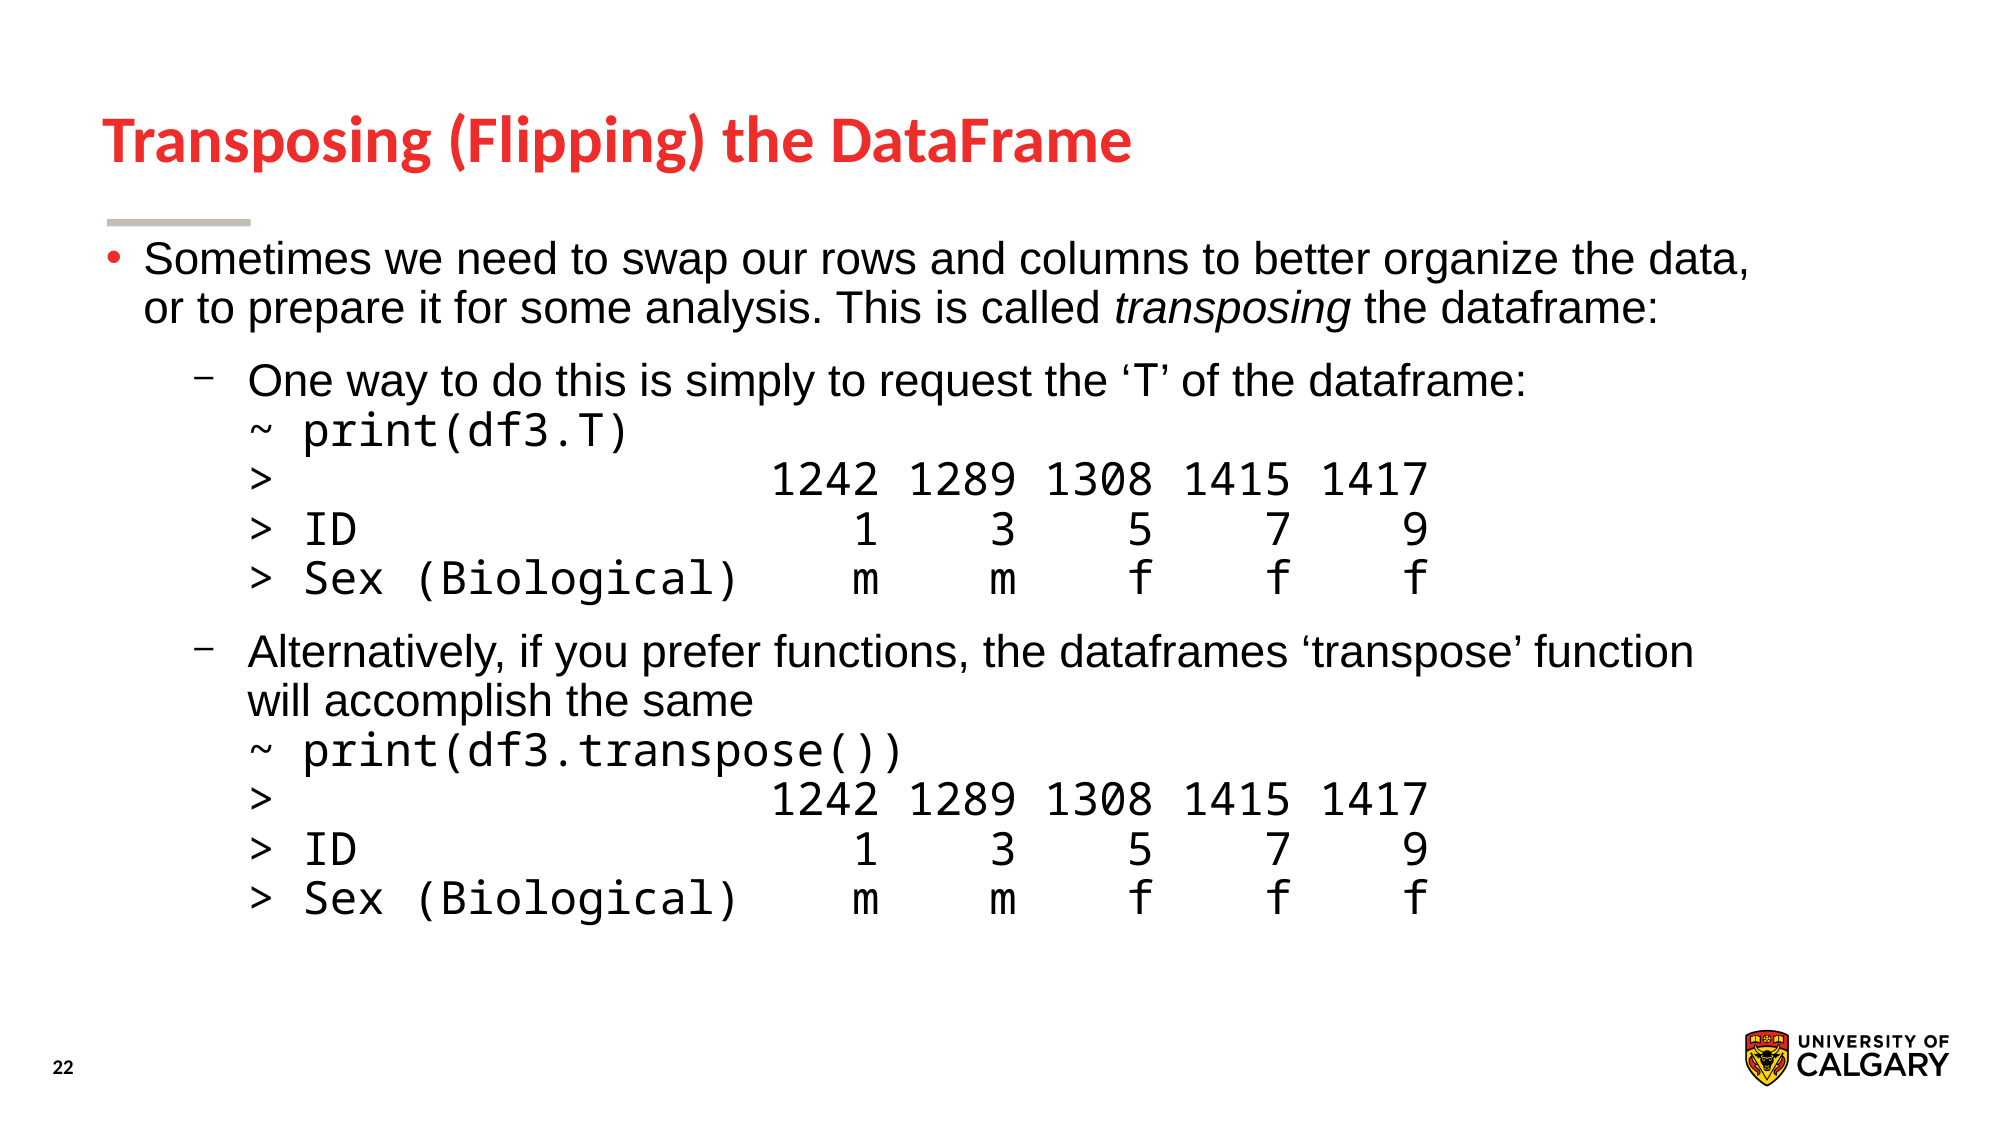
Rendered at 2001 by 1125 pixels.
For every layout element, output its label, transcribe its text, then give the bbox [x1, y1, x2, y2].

list Sometimes we need to swap our rows and columns to better organize the data, or to prepare it for some analysis. This is called transposing the dataframe: One way to do this is simply to request the ‘T’ of the dataframe: ~ print(df3.T) > 1242 1289 1308 1415 1417 > ID 1 3 5 7 9 > Sex (Biological) m m f f f Alternatively, if you prefer functions, the dataframes ‘transpose’ function will accomplish the same ~ print(df3.transpose()) > 1242 1289 1308 1415 1417 > ID 1 3 5 7 9 > Sex (Biological) m m f f f [91, 227, 1774, 941]
title Transposing (Flipping) the DataFrame [87, 60, 1774, 222]
picture [1722, 1012, 1972, 1099]
